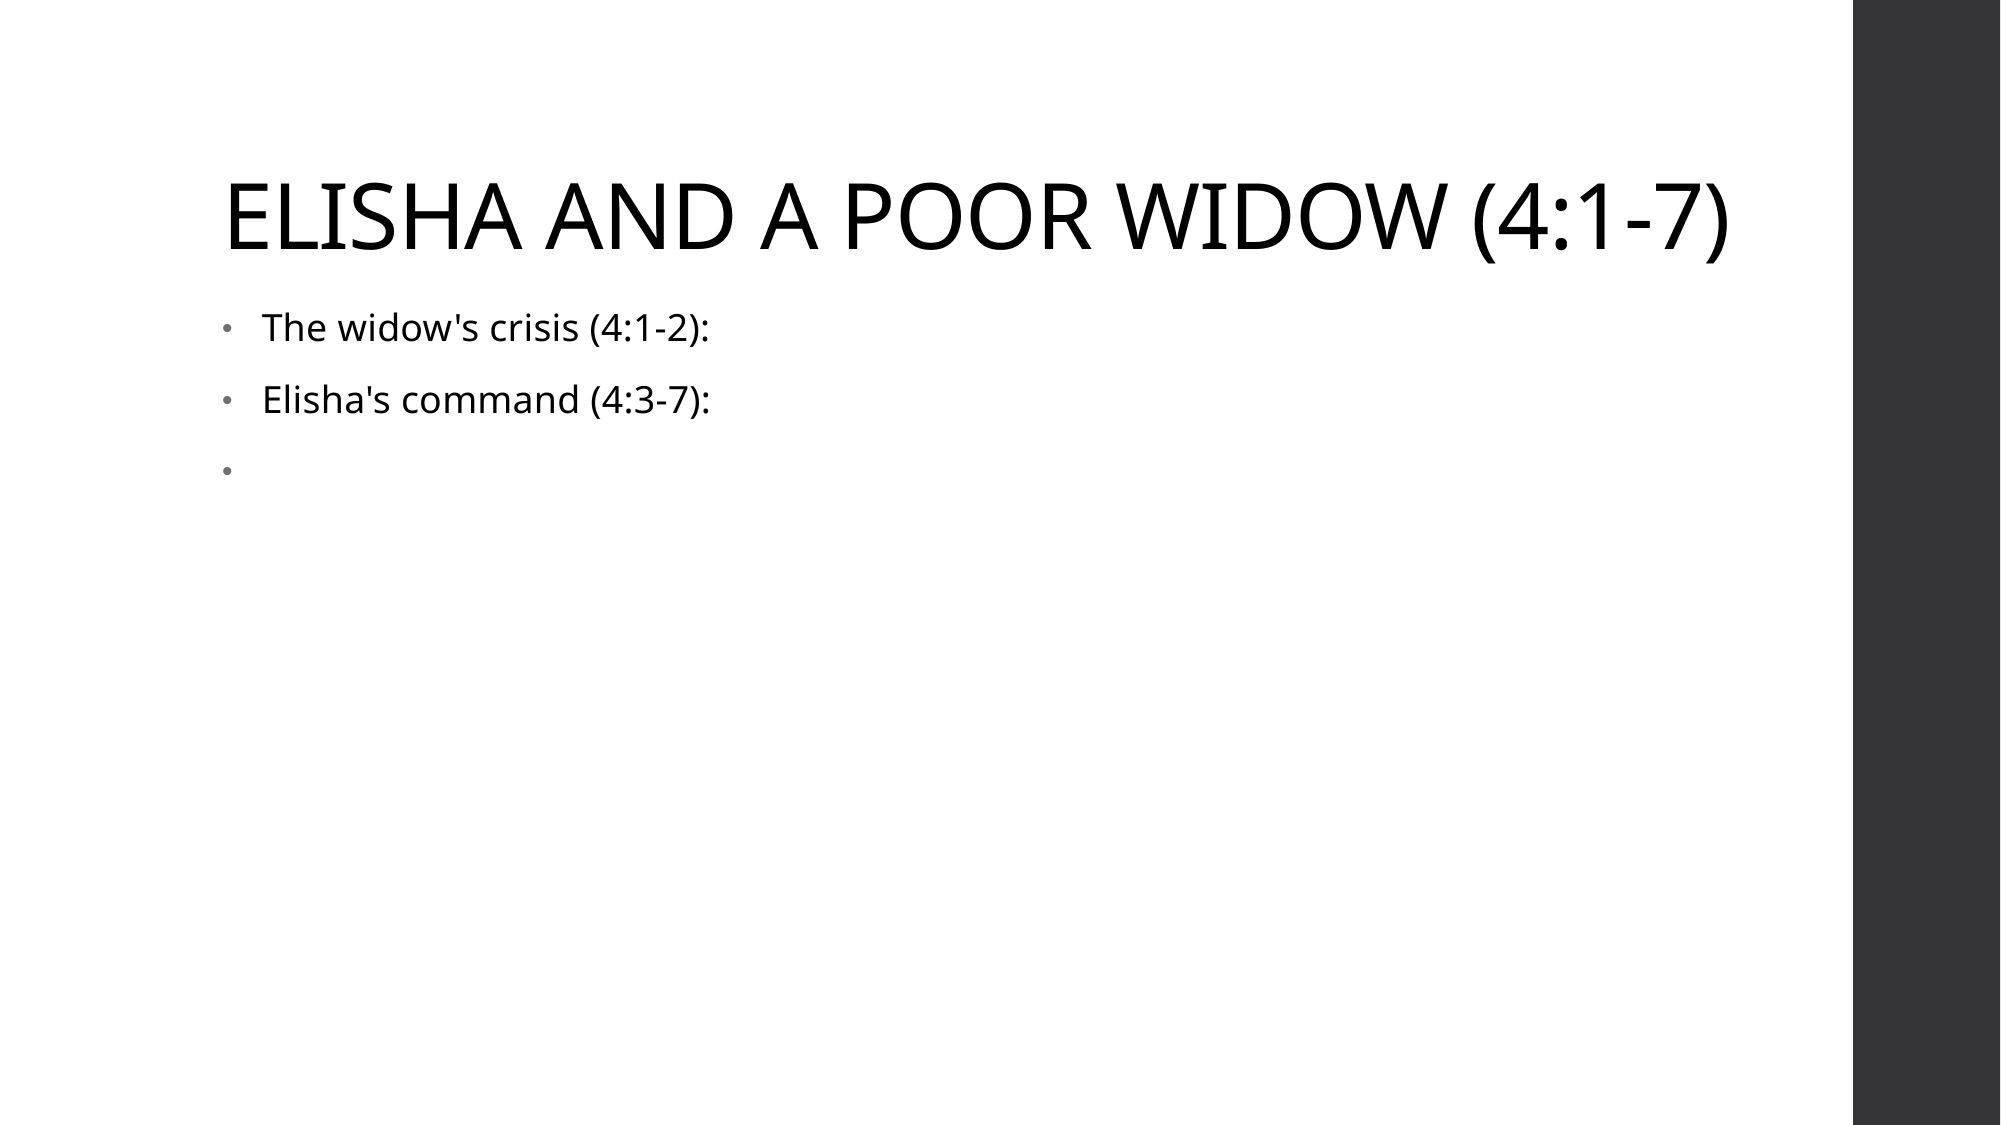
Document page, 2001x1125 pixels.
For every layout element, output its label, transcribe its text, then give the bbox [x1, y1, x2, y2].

title ELISHA AND A POOR WIDOW (4:1-7) [206, 60, 1797, 278]
list The widow's crisis (4:1-2): Elisha's command (4:3-7): [206, 299, 1617, 1014]
